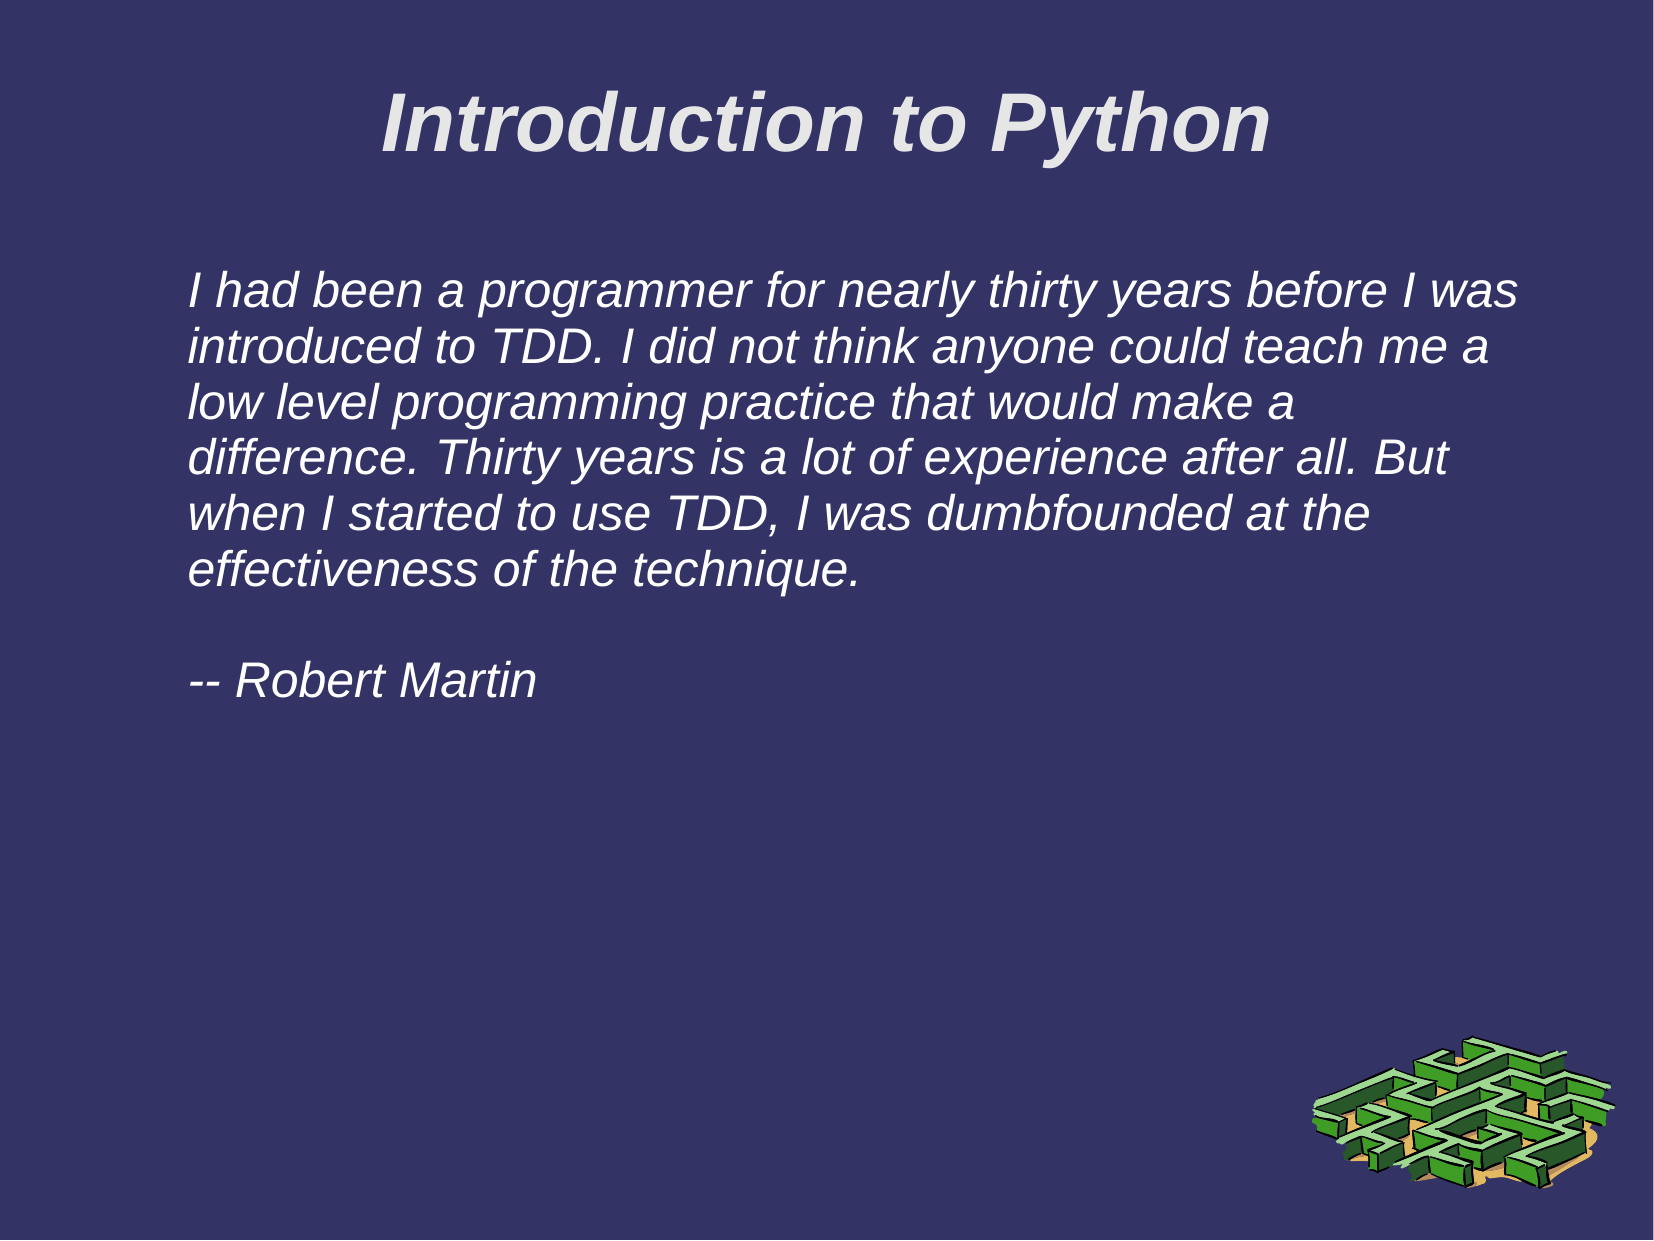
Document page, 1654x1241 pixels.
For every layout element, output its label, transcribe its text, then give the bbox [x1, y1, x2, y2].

subtitle [178, 364, 1570, 1184]
title Introduction to Python [121, 19, 1534, 227]
text_box I had been a programmer for nearly thirty years before I was introduced to TDD. I did not think anyone could teach me a low level programming practice that would make a difference. Thirty years is a lot of experience after all. But when I started to use TDD, I was dumbfounded at the effectiveness of the technique. -- Robert Martin [187, 262, 1538, 938]
